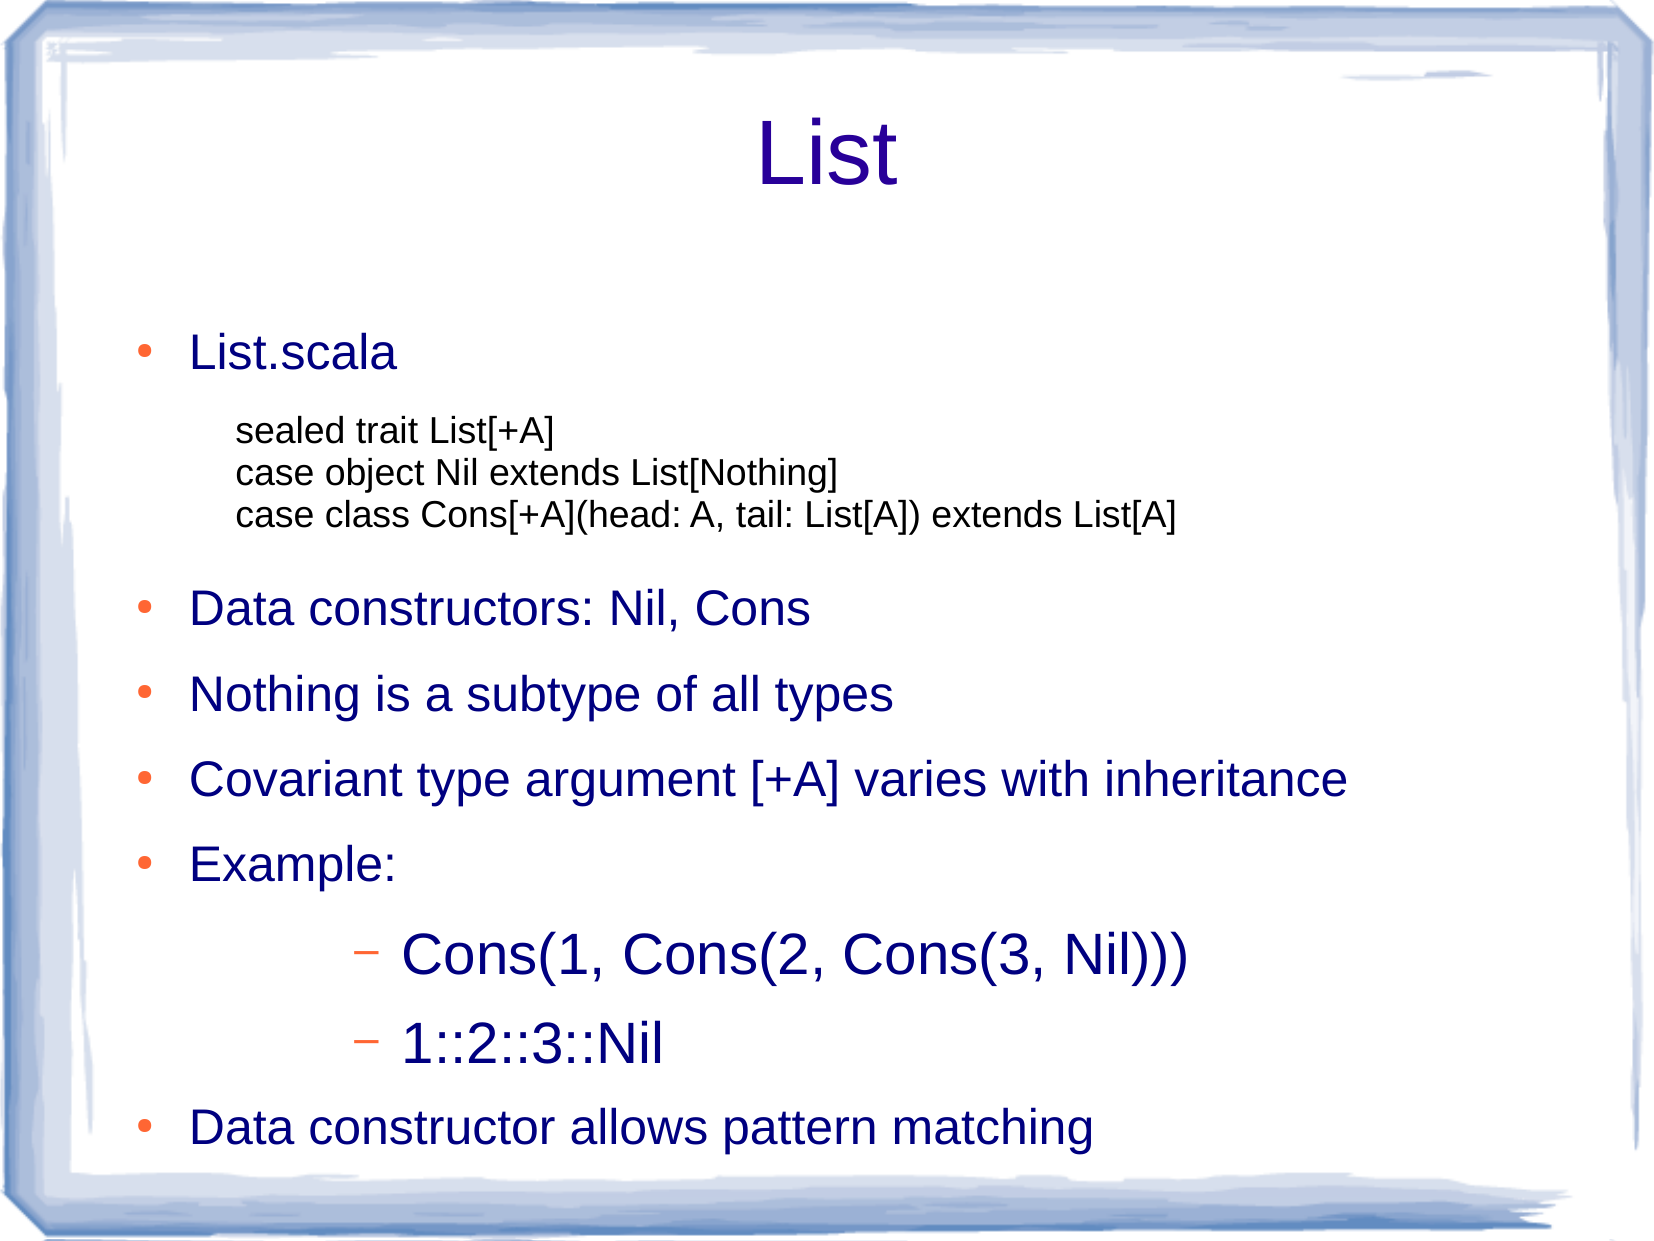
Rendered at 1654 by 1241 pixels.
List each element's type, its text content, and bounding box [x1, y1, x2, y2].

title List [82, 49, 1571, 257]
picture [0, 0, 1654, 1241]
text_box sealed trait List[+A] case object Nil extends List[Nothing] case class Cons[+A](head: A, tail: List[A]) extends List[A] [220, 402, 1193, 544]
list List.scala Data constructors: Nil, Cons Nothing is a subtype of all types Covariant type argument [+A] varies with inheritance Example: Cons(1, Cons(2, Cons(3, Nil))) 1::2::3::Nil Data constructor allows pattern matching [118, 324, 1571, 1155]
